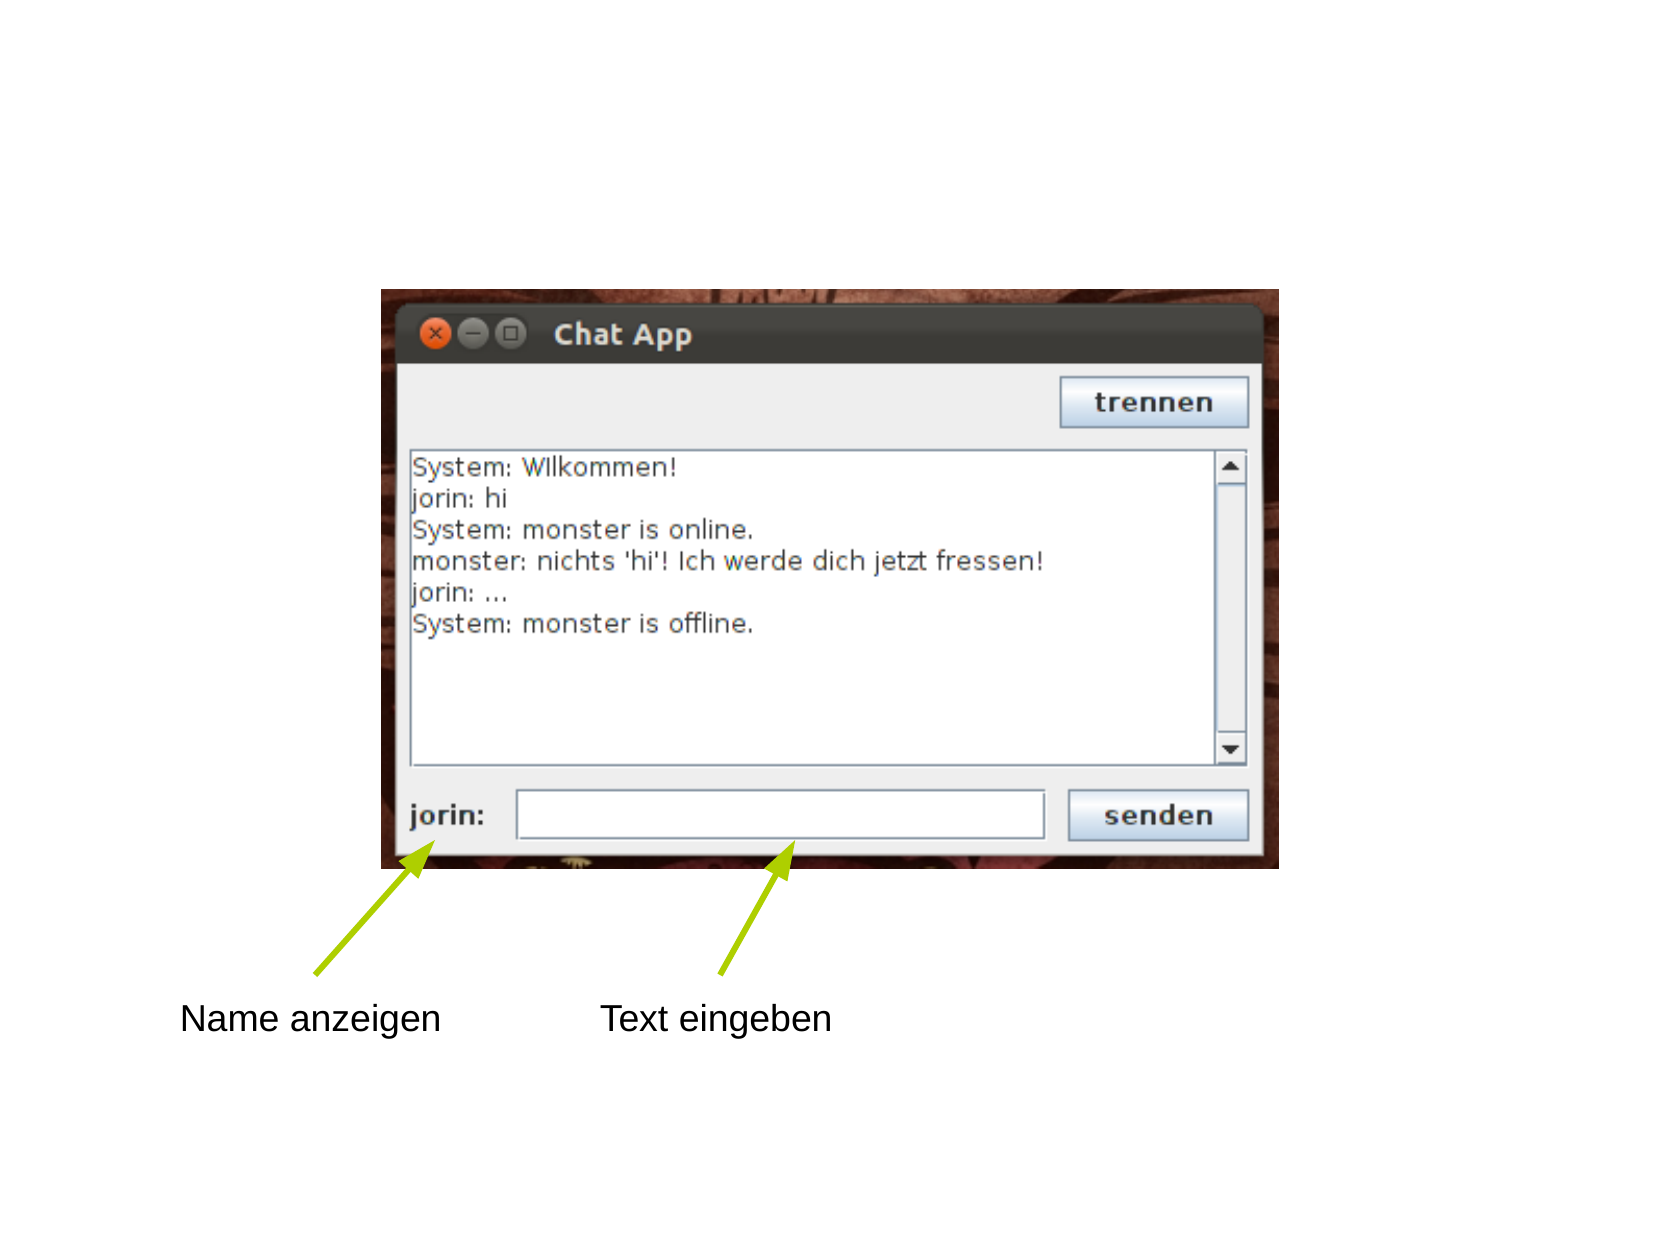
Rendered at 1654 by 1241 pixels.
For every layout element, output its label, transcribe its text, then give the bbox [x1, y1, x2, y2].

text_box Text eingeben [585, 990, 848, 1047]
text_box Name anzeigen [165, 990, 457, 1047]
picture [381, 289, 1279, 869]
